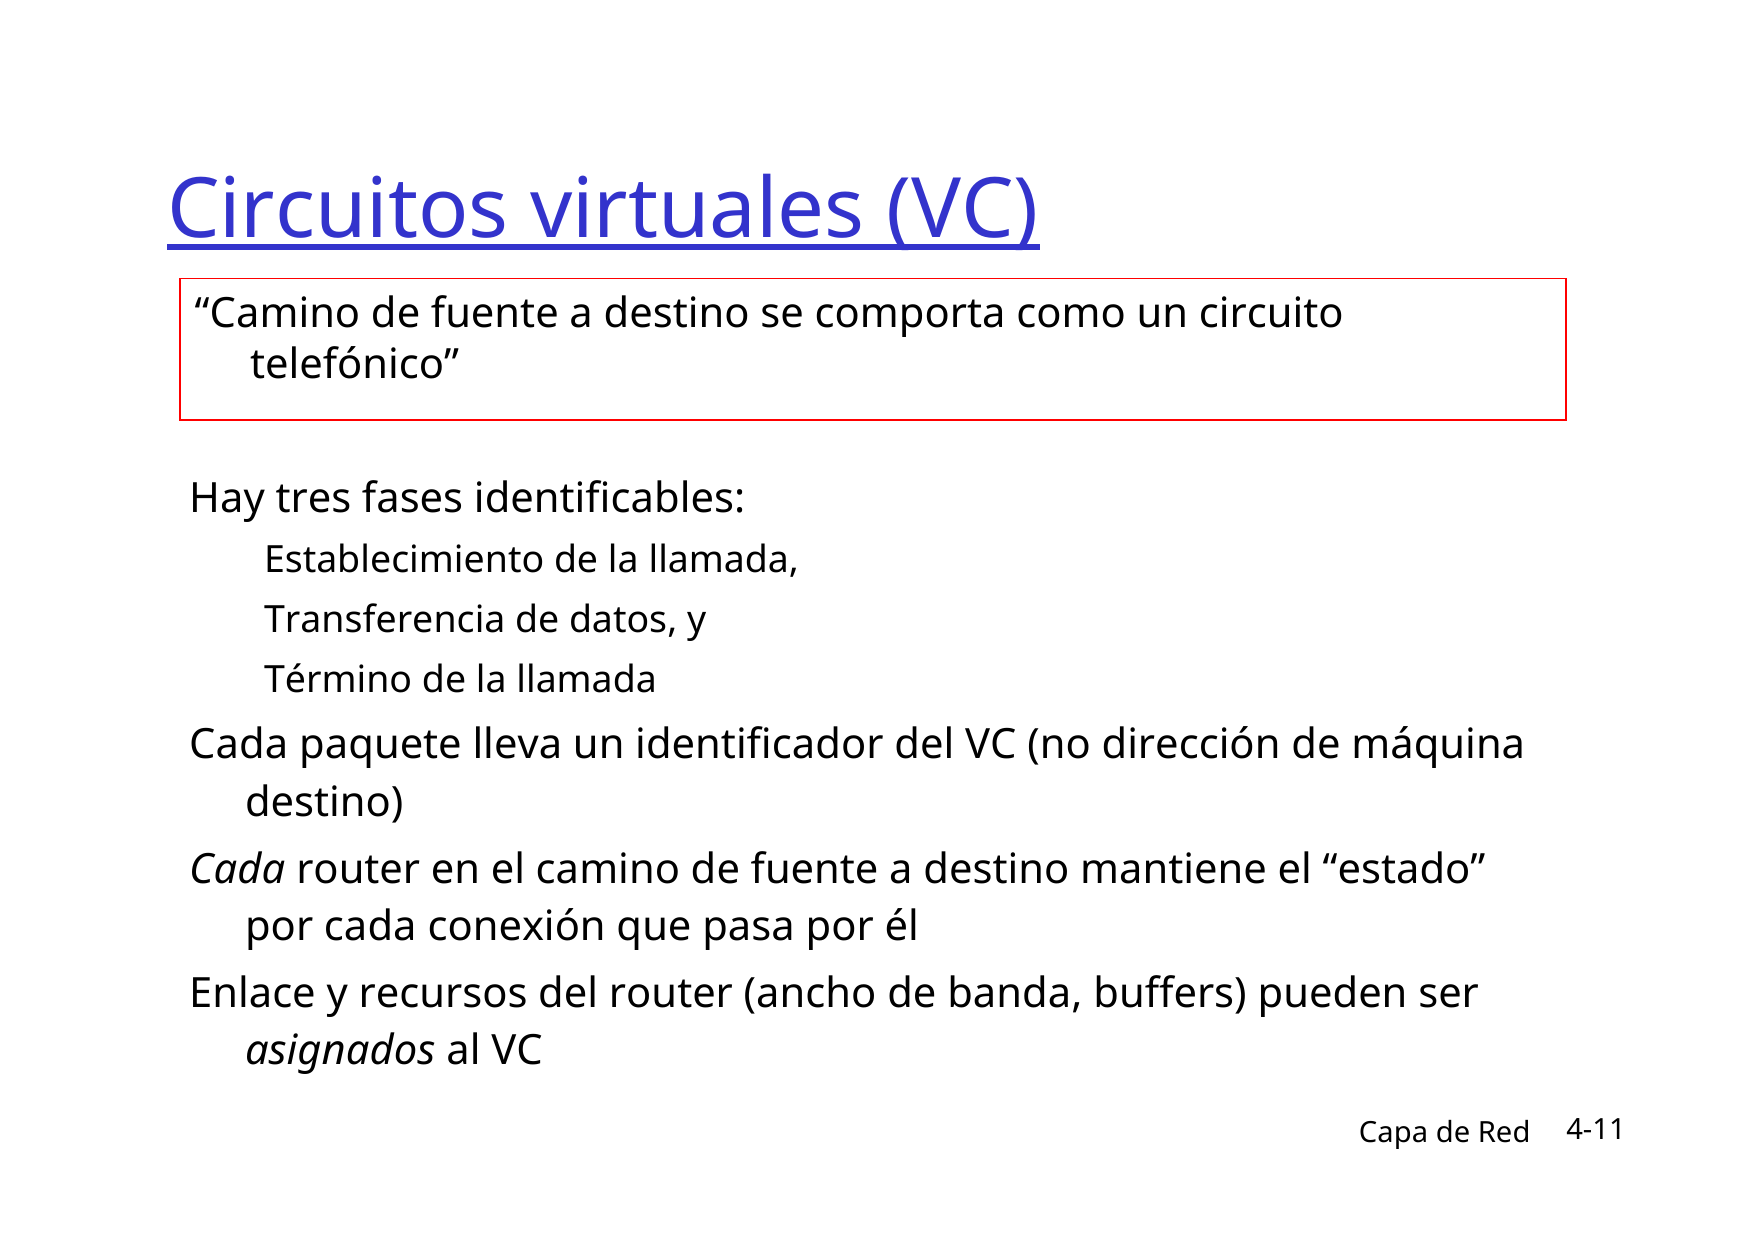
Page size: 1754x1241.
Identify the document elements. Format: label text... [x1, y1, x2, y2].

title Circuitos virtuales (VC) [152, 113, 1544, 301]
list Hay tres fases identificables: Establecimiento de la llamada, Transferencia de datos, y Término de la llamada Cada paquete lleva un identificador del VC (no dirección de máquina destino) Cada router en el camino de fuente a destino mantiene el “estado” por cada conexión que pasa por él Enlace y recursos del router (ancho de banda, buffers) pueden ser asignados al VC [174, 463, 1541, 1079]
list “Camino de fuente a destino se comporta como un circuito telefónico” [179, 278, 1567, 421]
